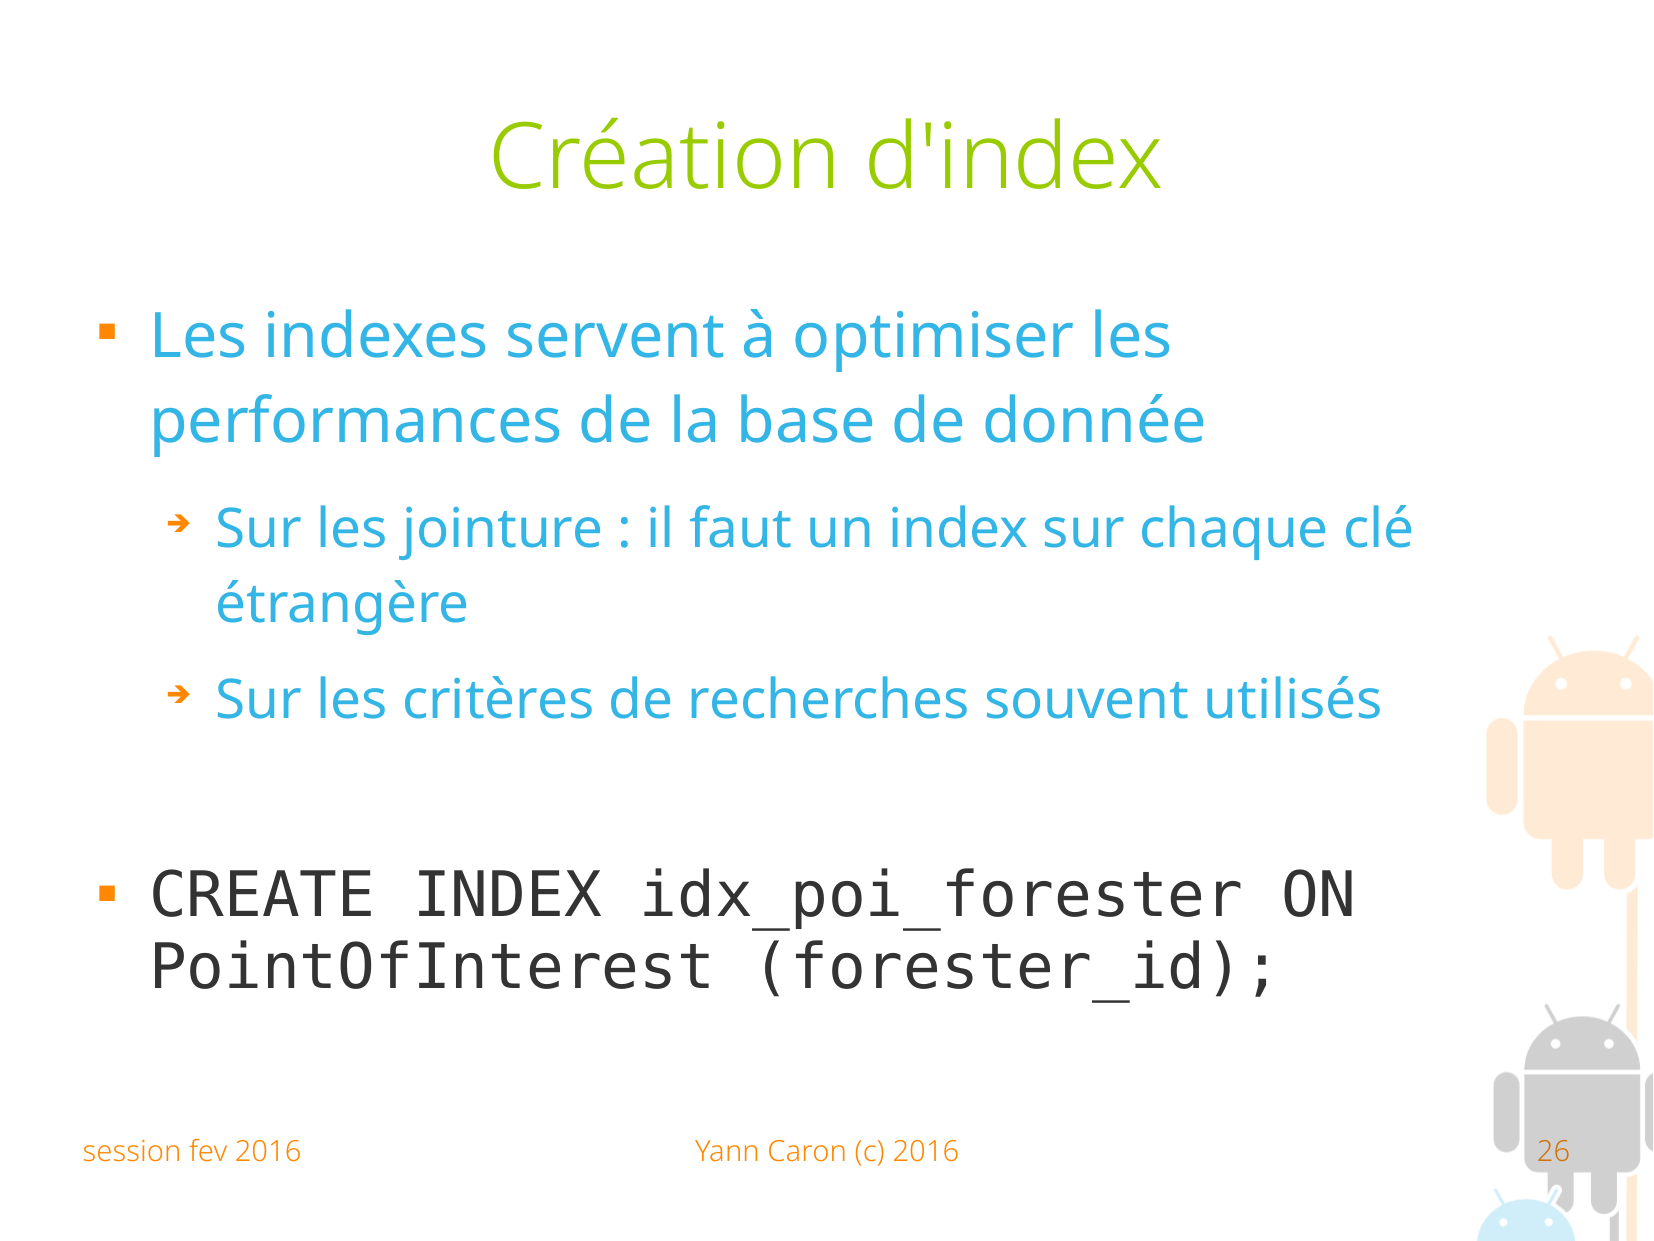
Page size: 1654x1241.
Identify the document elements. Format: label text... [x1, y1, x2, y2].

list Les indexes servent à optimiser les performances de la base de donnée Sur les jointure : il faut un index sur chaque clé étrangère Sur les critères de recherches souvent utilisés CREATE INDEX idx_poi_forester ON PointOfInterest (forester_id); [82, 290, 1571, 1010]
picture [240, 423, 1654, 1241]
title Création d'index [82, 49, 1571, 257]
